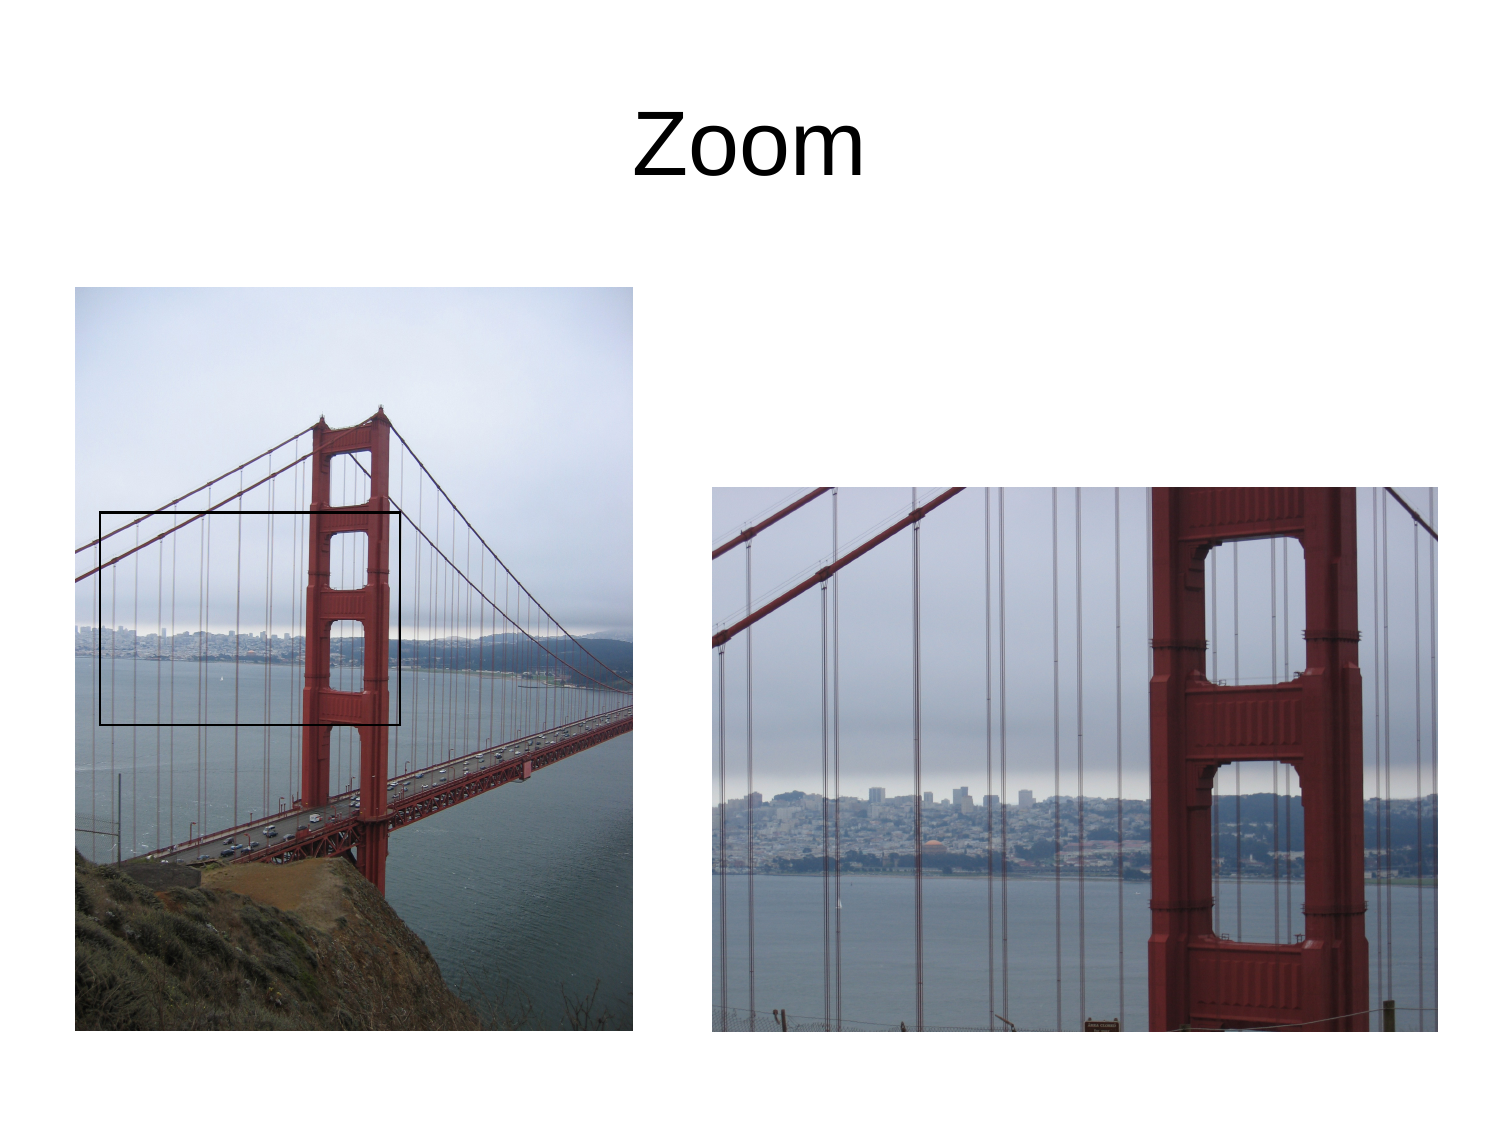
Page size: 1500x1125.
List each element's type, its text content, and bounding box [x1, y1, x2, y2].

title Zoom [75, 45, 1426, 233]
picture [75, 287, 633, 1031]
picture [712, 487, 1438, 1032]
